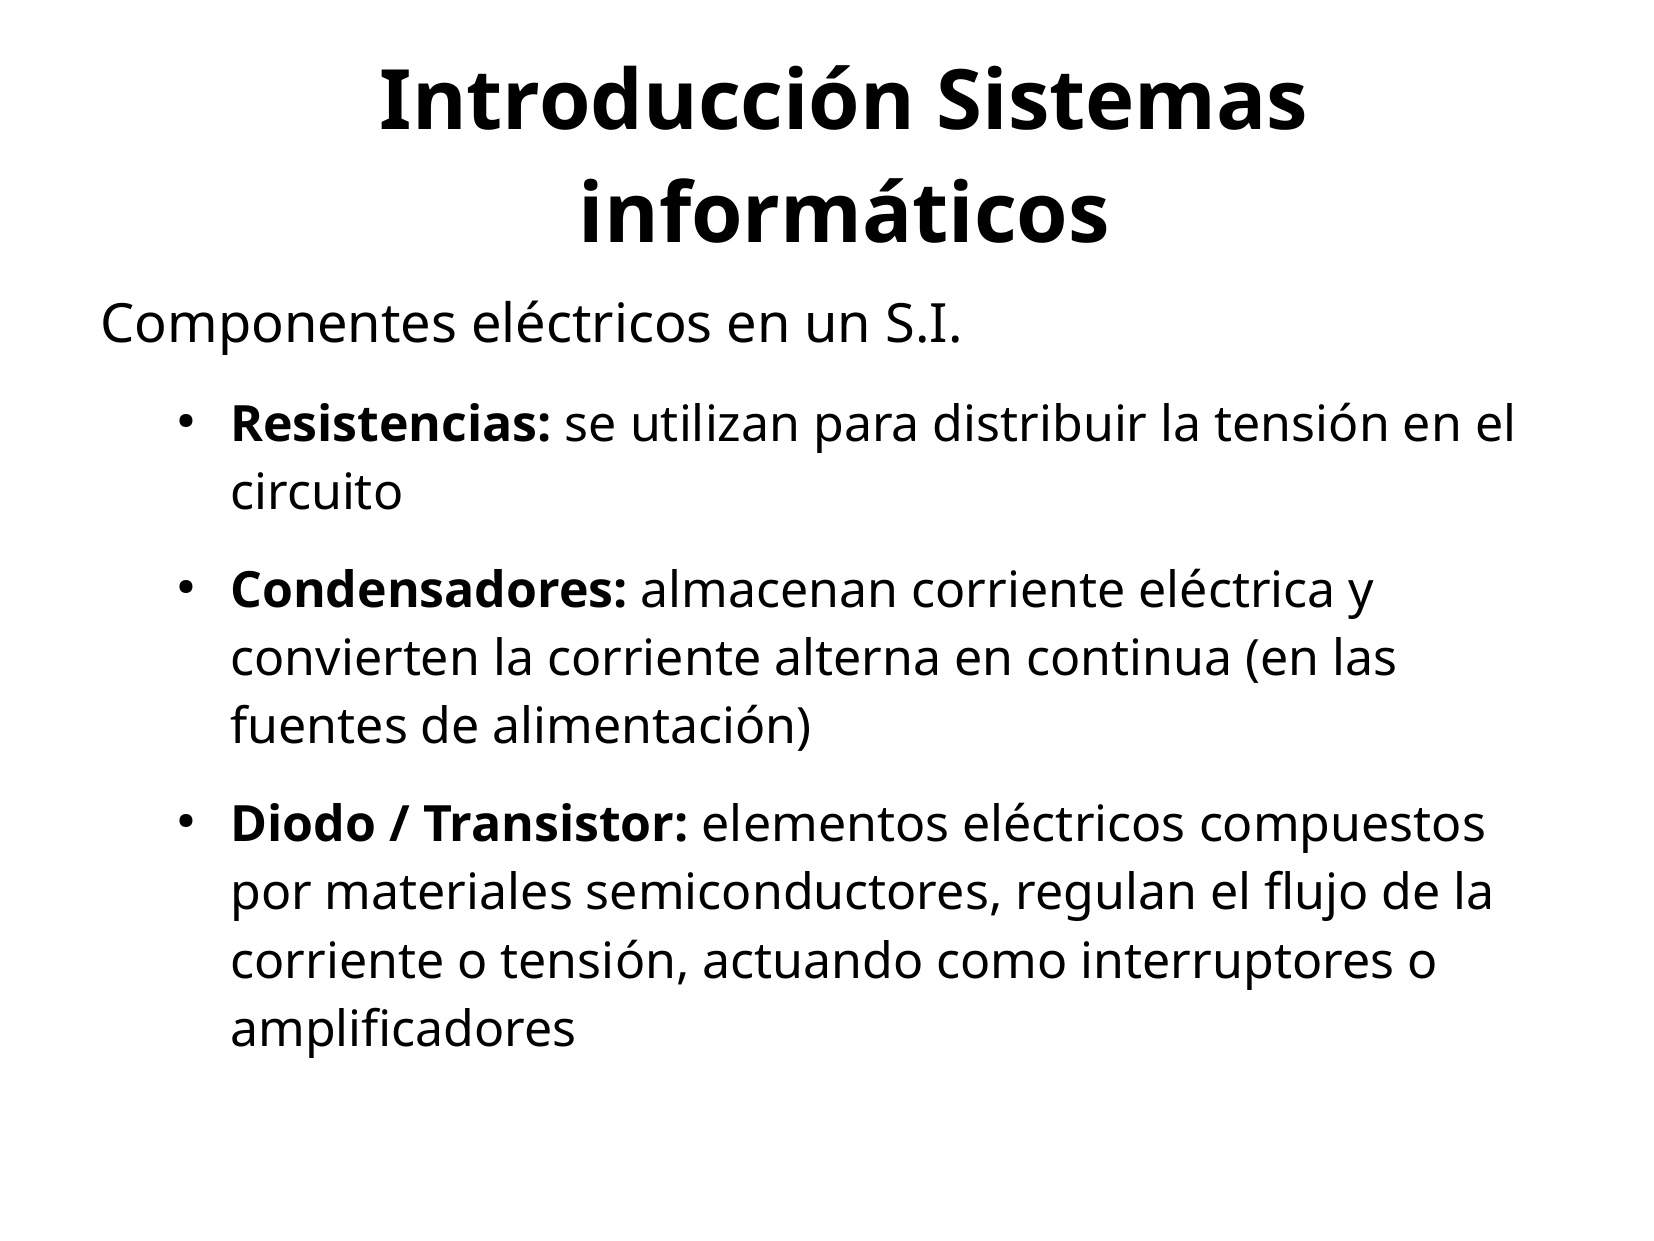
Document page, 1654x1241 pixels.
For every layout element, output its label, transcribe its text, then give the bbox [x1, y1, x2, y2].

list Componentes eléctricos en un S.I. Resistencias: se utilizan para distribuir la tensión en el circuito Condensadores: almacenan corriente eléctrica y convierten la corriente alterna en continua (en las fuentes de alimentación) Diodo / Transistor: elementos eléctricos compuestos por materiales semiconductores, regulan el flujo de la corriente o tensión, actuando como interruptores o amplificadores [100, 284, 1542, 1140]
title Introducción Sistemas informáticos [177, 70, 1512, 237]
